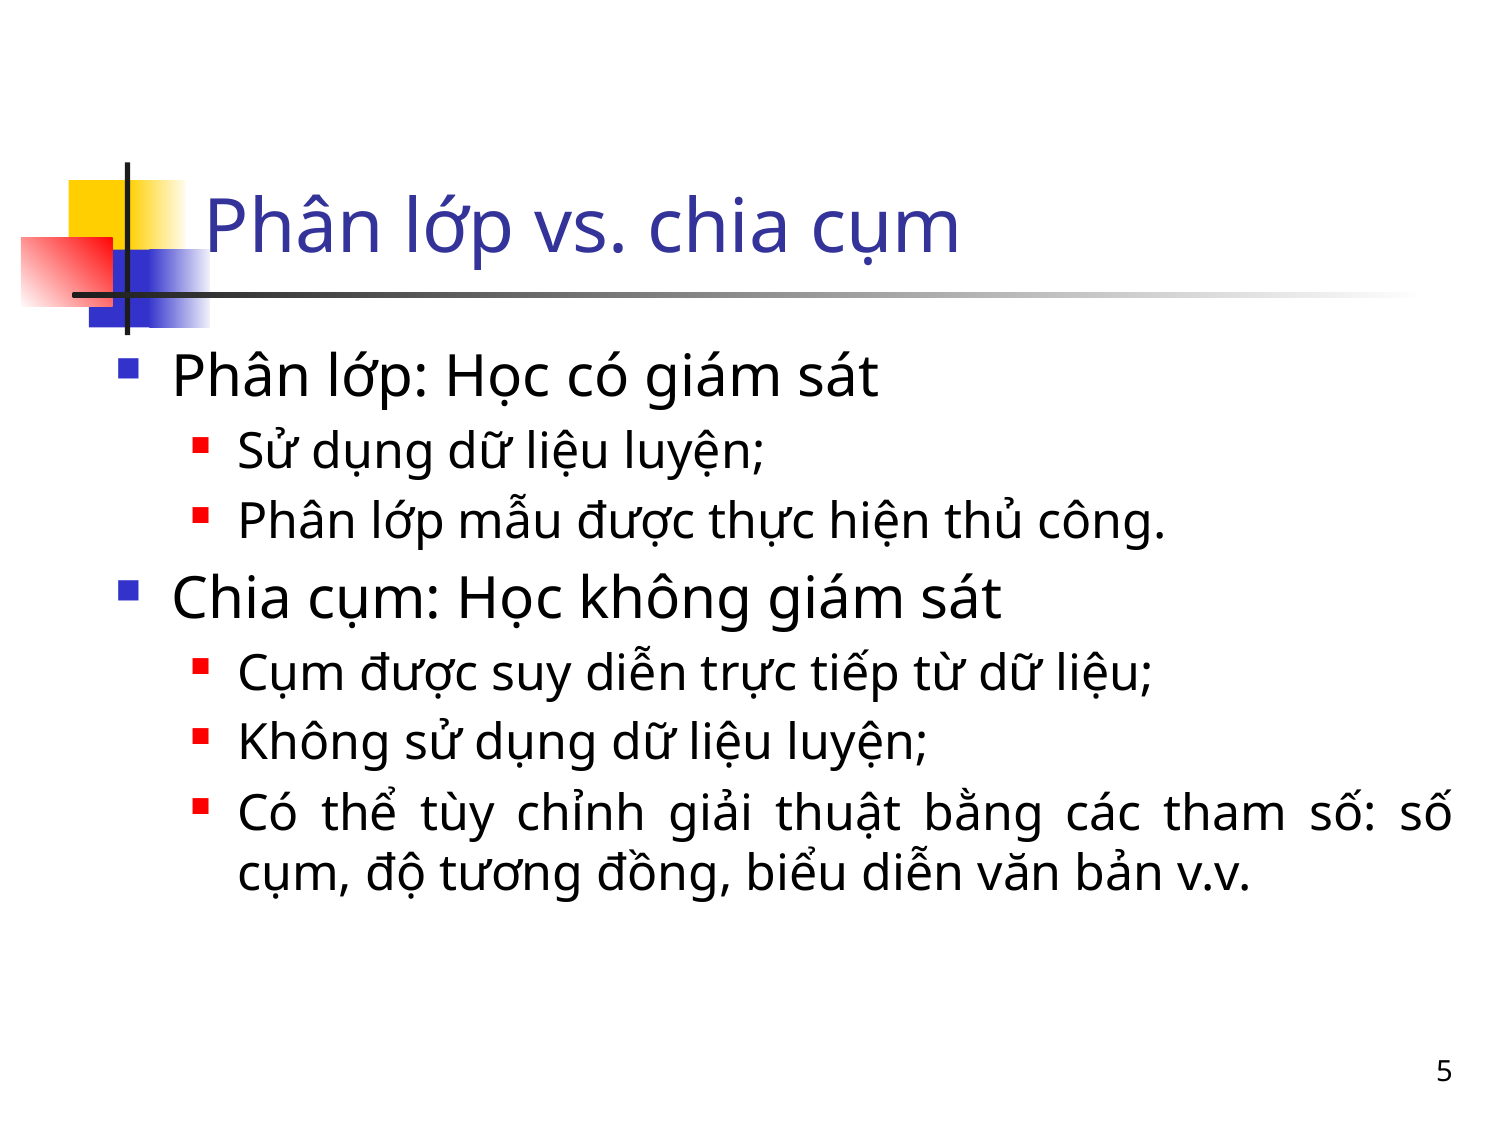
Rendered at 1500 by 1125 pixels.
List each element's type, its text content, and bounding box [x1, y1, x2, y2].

title Phân lớp vs. chia cụm [188, 35, 1468, 275]
list Phân lớp: Học có giám sát Sử dụng dữ liệu luyện; Phân lớp mẫu được thực hiện thủ công. Chia cụm: Học không giám sát Cụm được suy diễn trực tiếp từ dữ liệu; Không sử dụng dữ liệu luyện; Có thể tùy chỉnh giải thuật bằng các tham số: số cụm, độ tương đồng, biểu diễn văn bản v.v. [100, 331, 1469, 1006]
slide_number <number> [1155, 1024, 1468, 1100]
